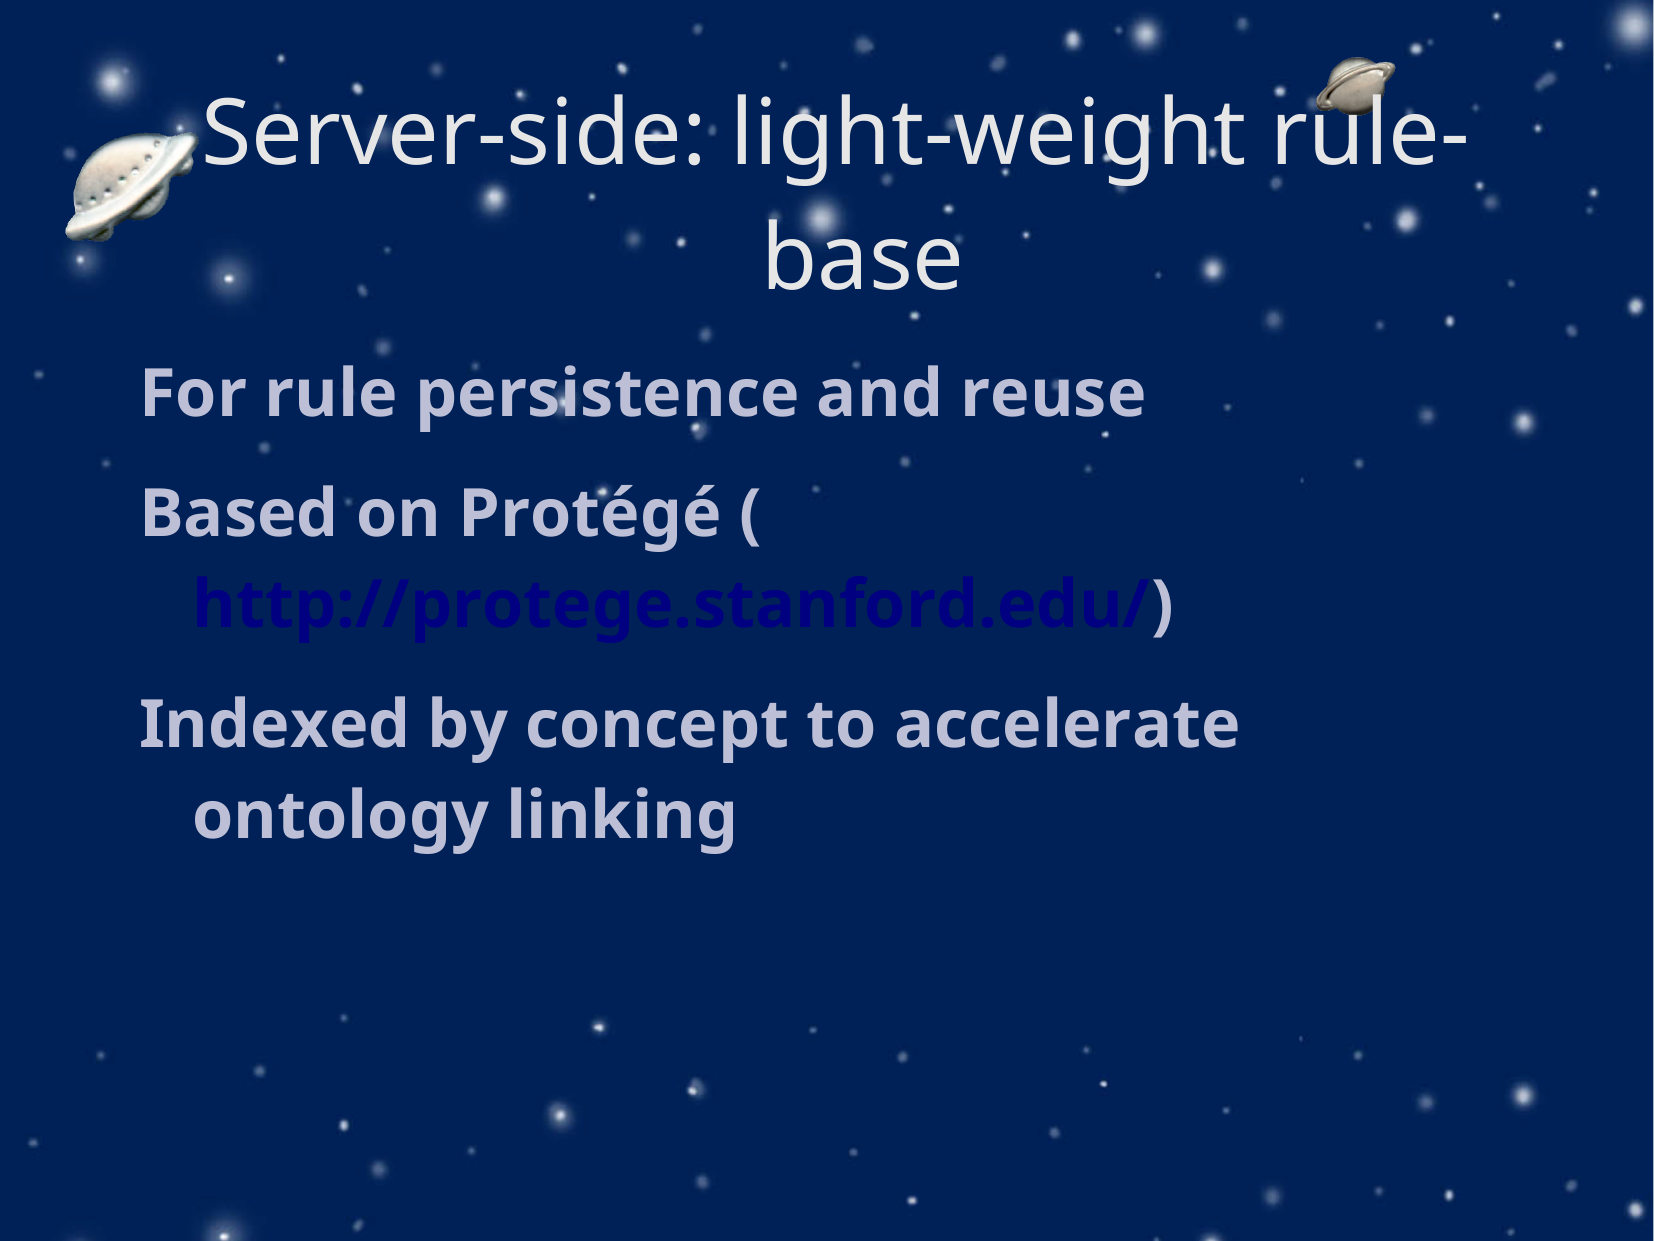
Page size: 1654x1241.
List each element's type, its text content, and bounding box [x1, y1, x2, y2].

picture [0, 0, 1654, 1241]
text_box Server-side: light-weight rule-base [121, 132, 1534, 251]
list For rule persistence and reuse Based on Protégé (http://protege.stanford.edu/) Indexed by concept to accelerate ontology linking [121, 344, 1534, 1112]
